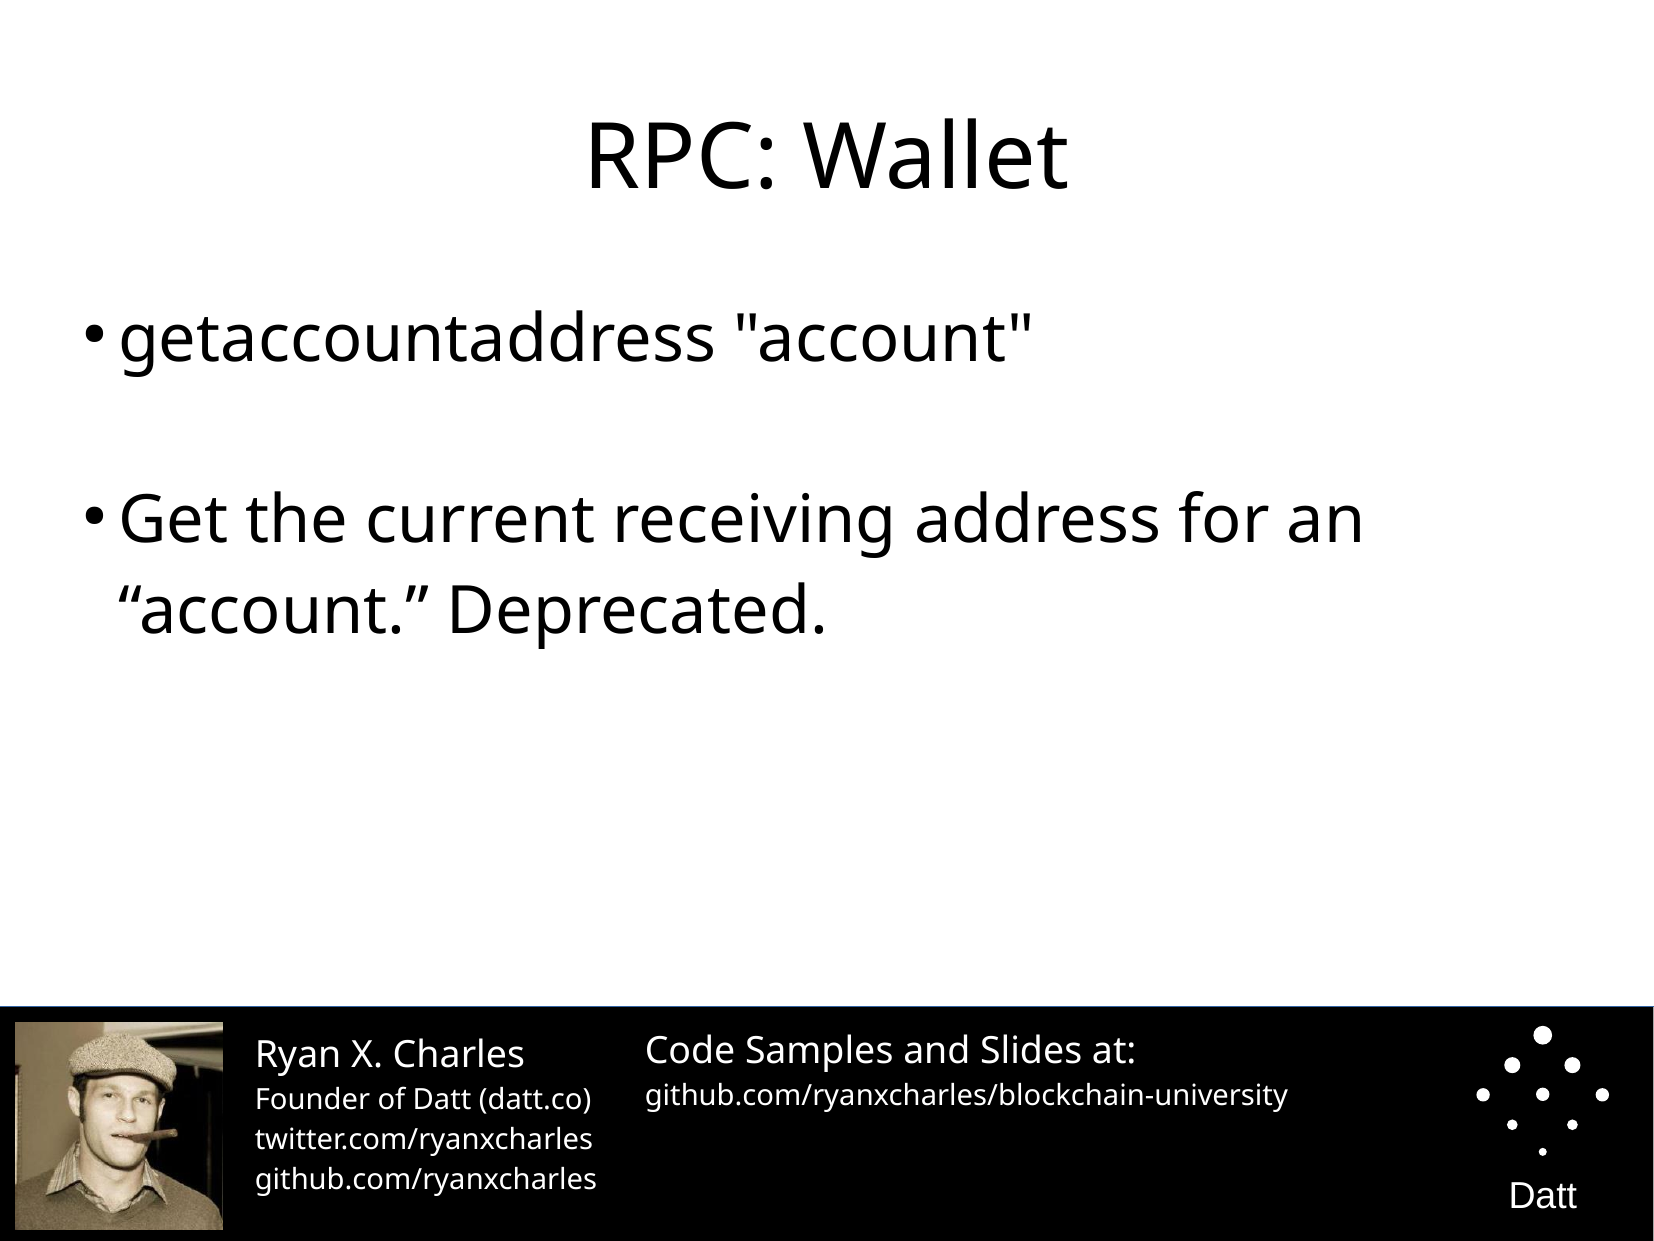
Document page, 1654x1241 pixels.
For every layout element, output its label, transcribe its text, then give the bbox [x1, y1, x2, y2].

picture [1475, 1023, 1611, 1159]
picture [15, 1022, 223, 1231]
title RPC: Wallet [82, 49, 1571, 257]
subtitle getaccountaddress "account" Get the current receiving address for an “account.” Deprecated. [82, 290, 1571, 1006]
text_box [0, 1006, 1654, 1241]
text_box Ryan X. Charles Founder of Datt (datt.co) twitter.com/ryanxcharles github.com/ryanxcharles [240, 1020, 976, 1241]
text_box Code Samples and Slides at: github.com/ryanxcharles/blockchain-university [630, 1015, 1403, 1156]
text_box Datt [1452, 1167, 1633, 1241]
